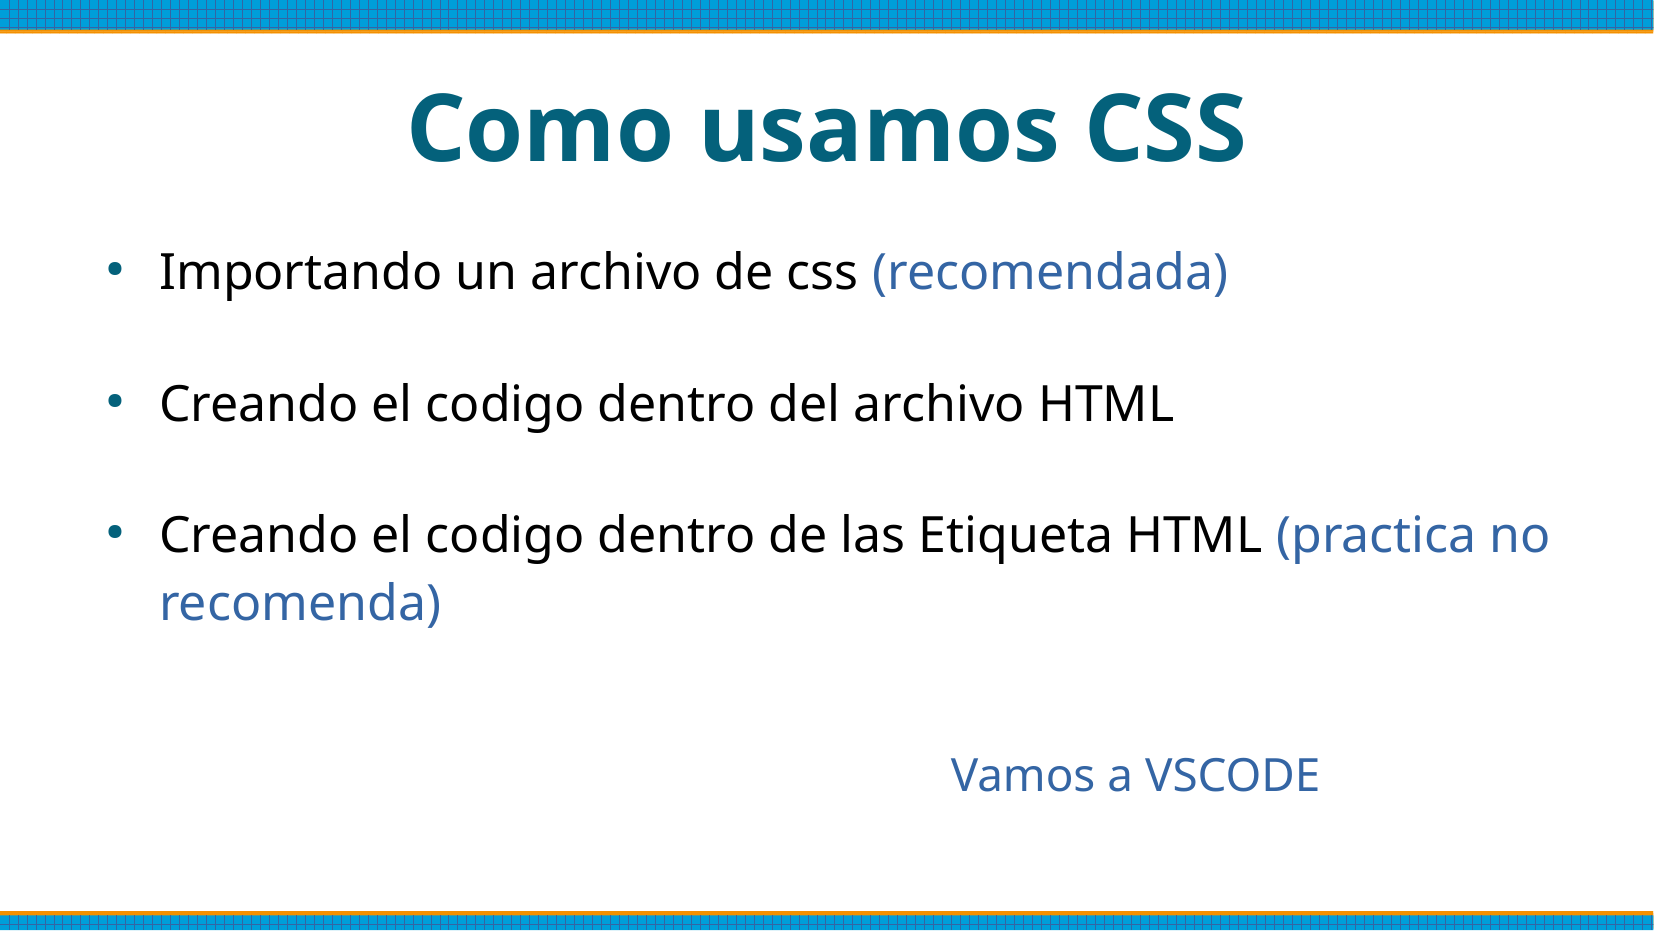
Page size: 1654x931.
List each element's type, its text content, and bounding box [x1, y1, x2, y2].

text_box Vamos a VSCODE [944, 741, 1359, 807]
title Como usamos CSS [88, 44, 1565, 207]
list Importando un archivo de css (recomendada) Creando el codigo dentro del archivo HTML Creando el codigo dentro de las Etiqueta HTML (practica no recomenda) [88, 236, 1565, 680]
